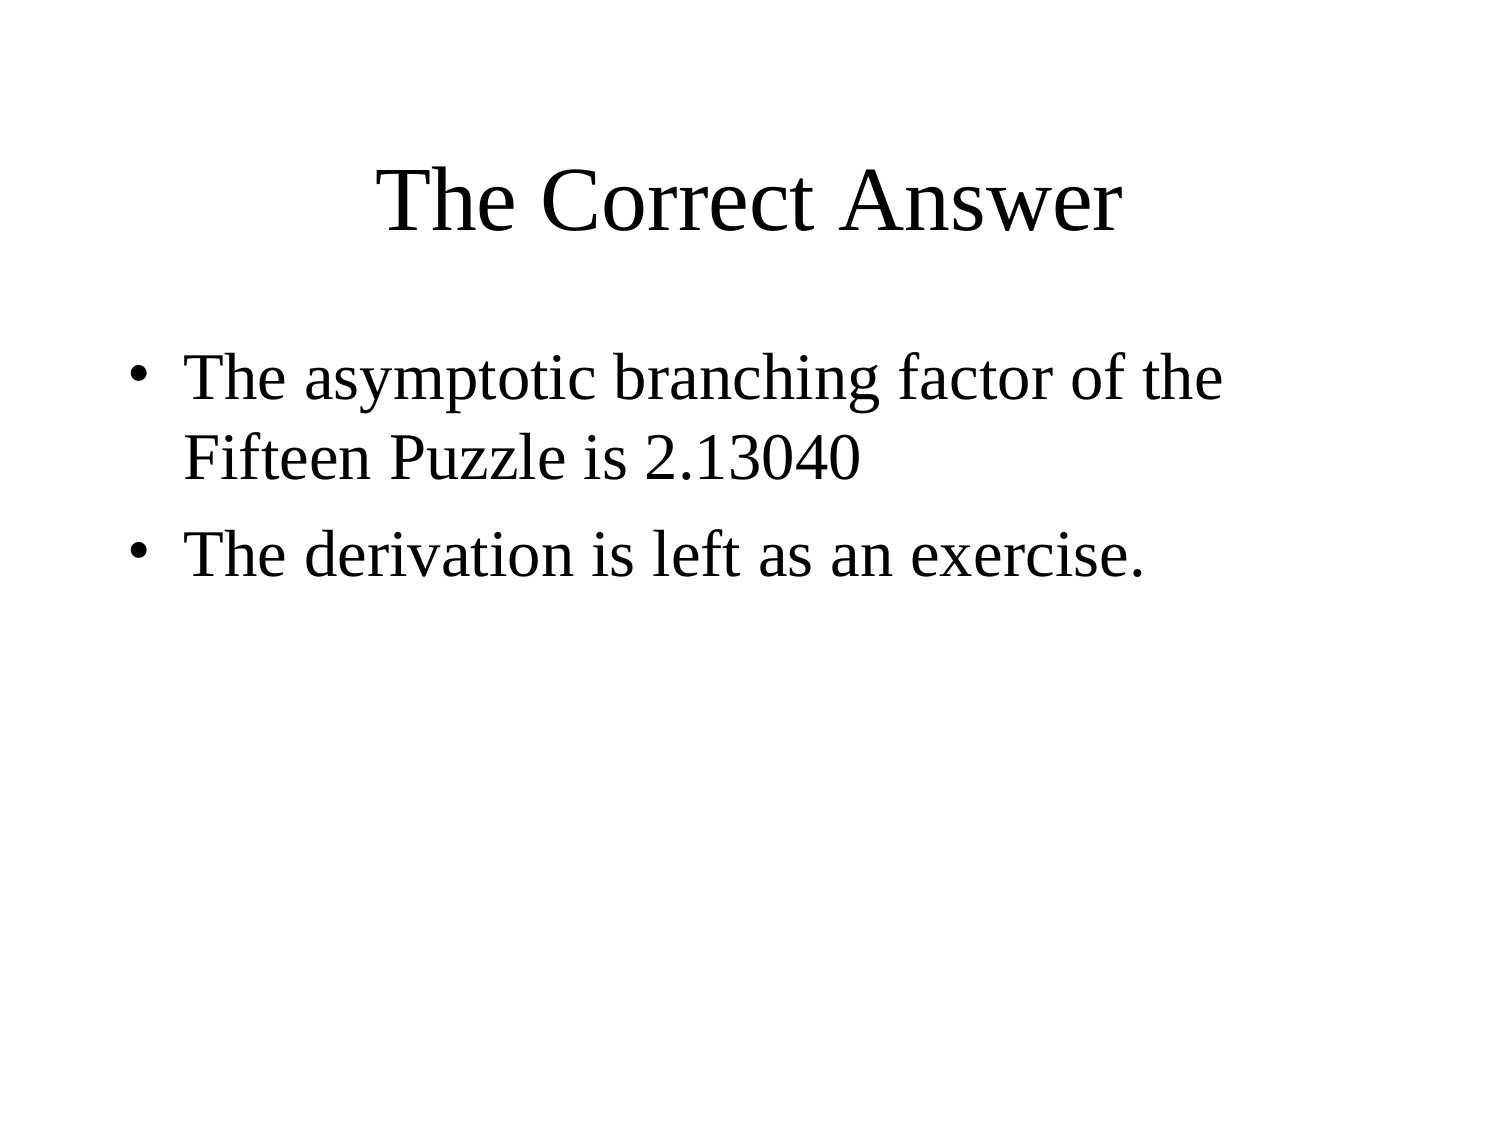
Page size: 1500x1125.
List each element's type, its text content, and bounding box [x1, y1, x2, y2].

title The Correct Answer [112, 99, 1388, 288]
list The asymptotic branching factor of the Fifteen Puzzle is 2.13040 The derivation is left as an exercise. [112, 324, 1388, 1000]
